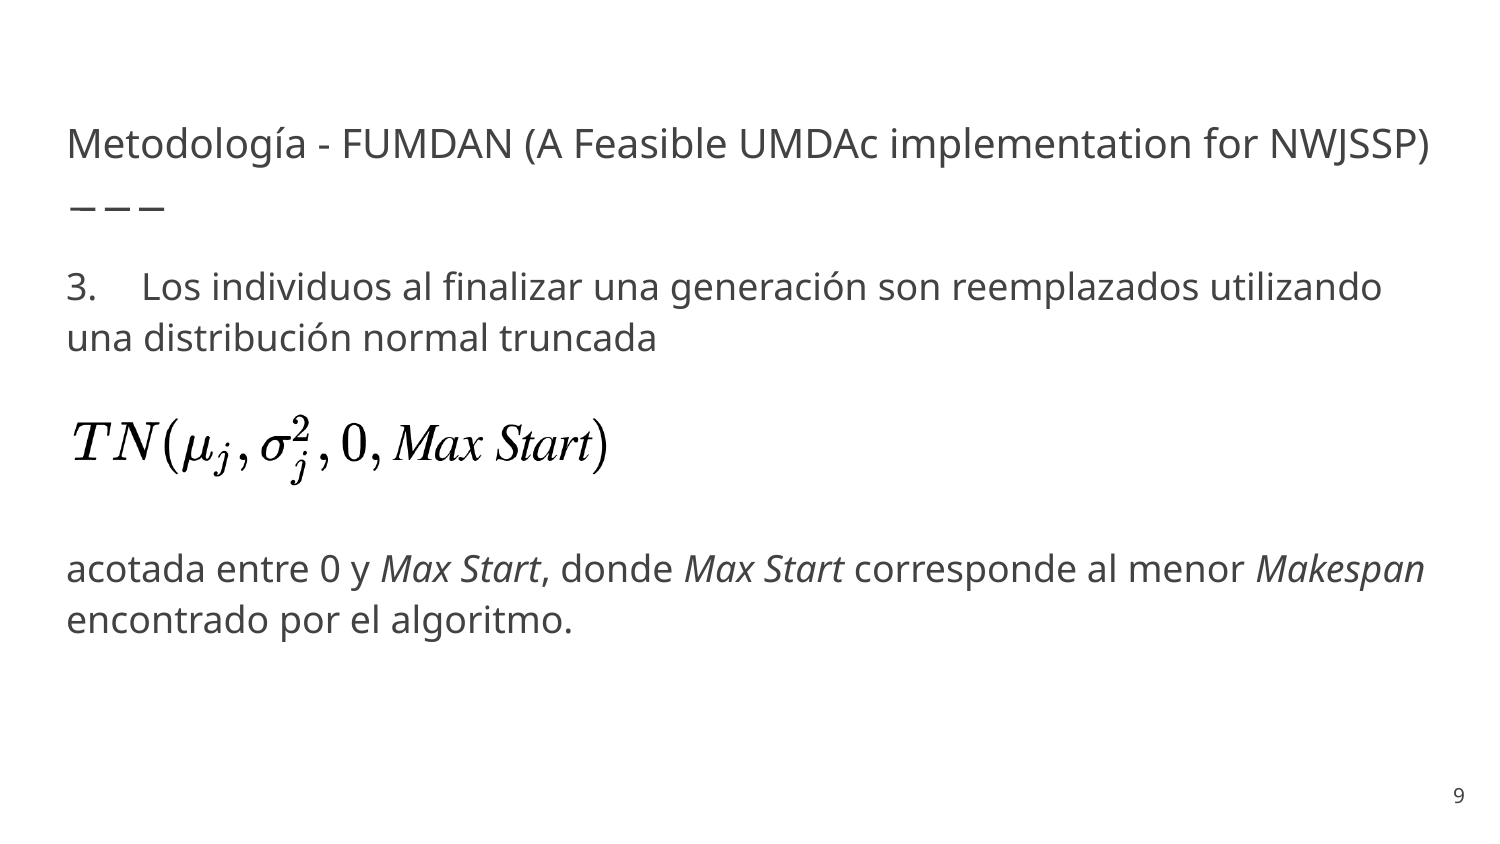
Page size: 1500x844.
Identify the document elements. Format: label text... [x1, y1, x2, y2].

picture [72, 403, 611, 490]
title Metodología - FUMDAN (A Feasible UMDAc implementation for NWJSSP) [51, 61, 1449, 182]
list 3. Los individuos al finalizar una generación son reemplazados utilizando una distribución normal truncada acotada entre 0 y Max Start, donde Max Start corresponde al menor Makespan encontrado por el algoritmo. [51, 240, 1449, 750]
slide_number <number> [1389, 764, 1480, 830]
